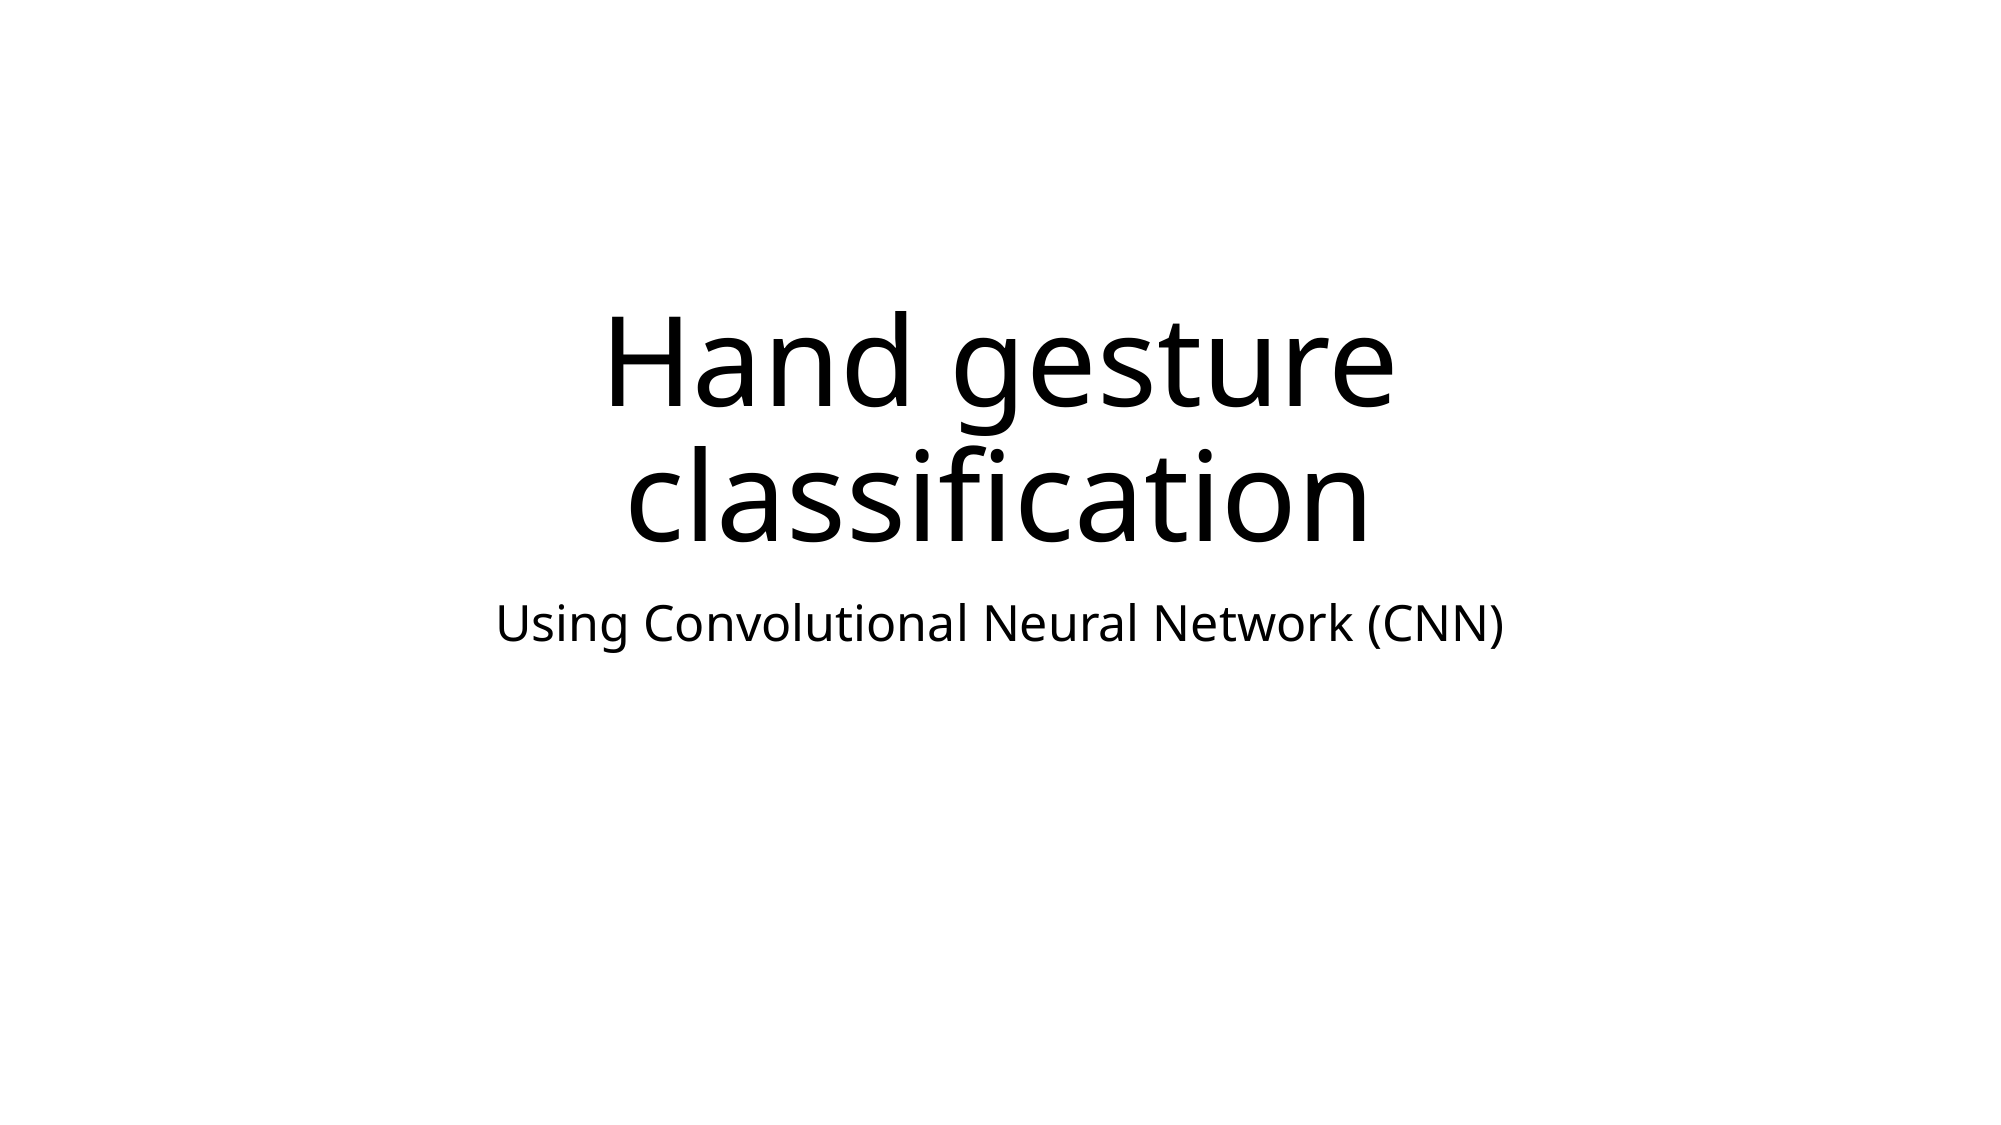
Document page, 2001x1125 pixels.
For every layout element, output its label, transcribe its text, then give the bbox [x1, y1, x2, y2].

title Hand gesture classification [249, 184, 1750, 576]
subtitle Using Convolutional Neural Network (CNN) [249, 590, 1750, 863]
